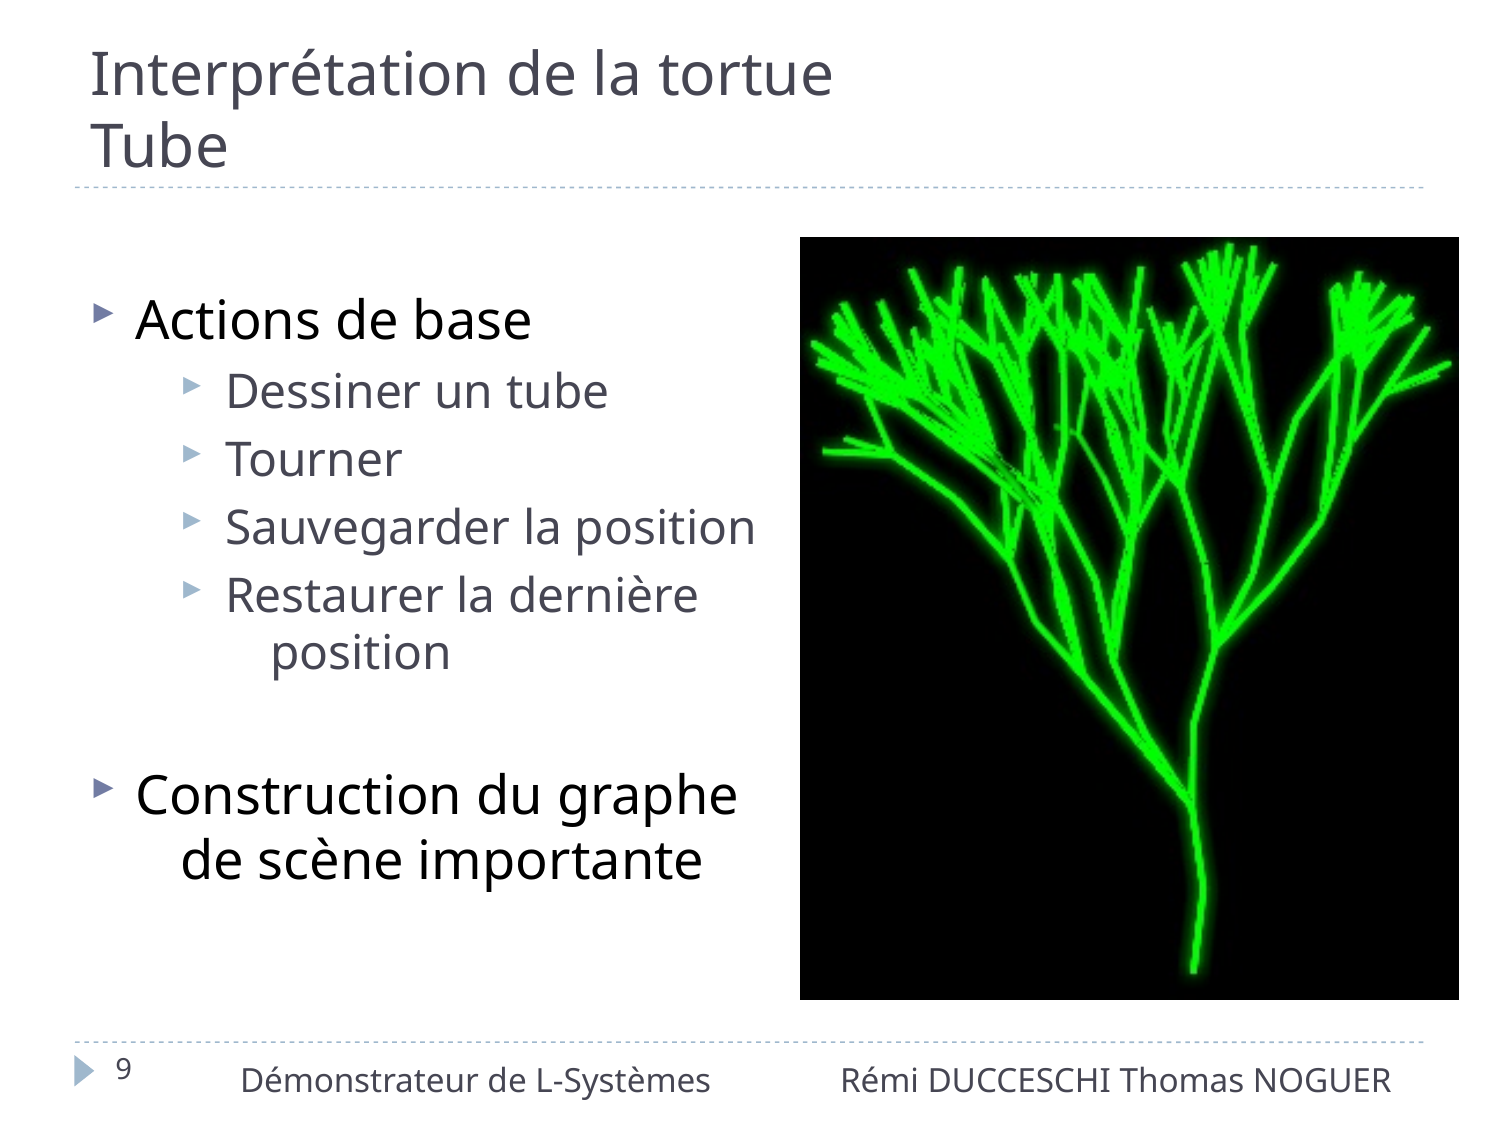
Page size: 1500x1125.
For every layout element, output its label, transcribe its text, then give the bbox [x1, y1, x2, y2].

picture [800, 237, 1459, 1001]
text_box Démonstrateur de L-Systèmes [225, 1051, 750, 1107]
text_box <numéro> [100, 1042, 163, 1103]
text_box Rémi DUCCESCHI Thomas NOGUER [825, 1051, 1461, 1107]
list Actions de base Dessiner un tube Tourner Sauvegarder la position Restaurer la dernière position Construction du graphe de scène importante [75, 200, 801, 1011]
title Interprétation de la tortue Tube [75, 24, 1426, 188]
